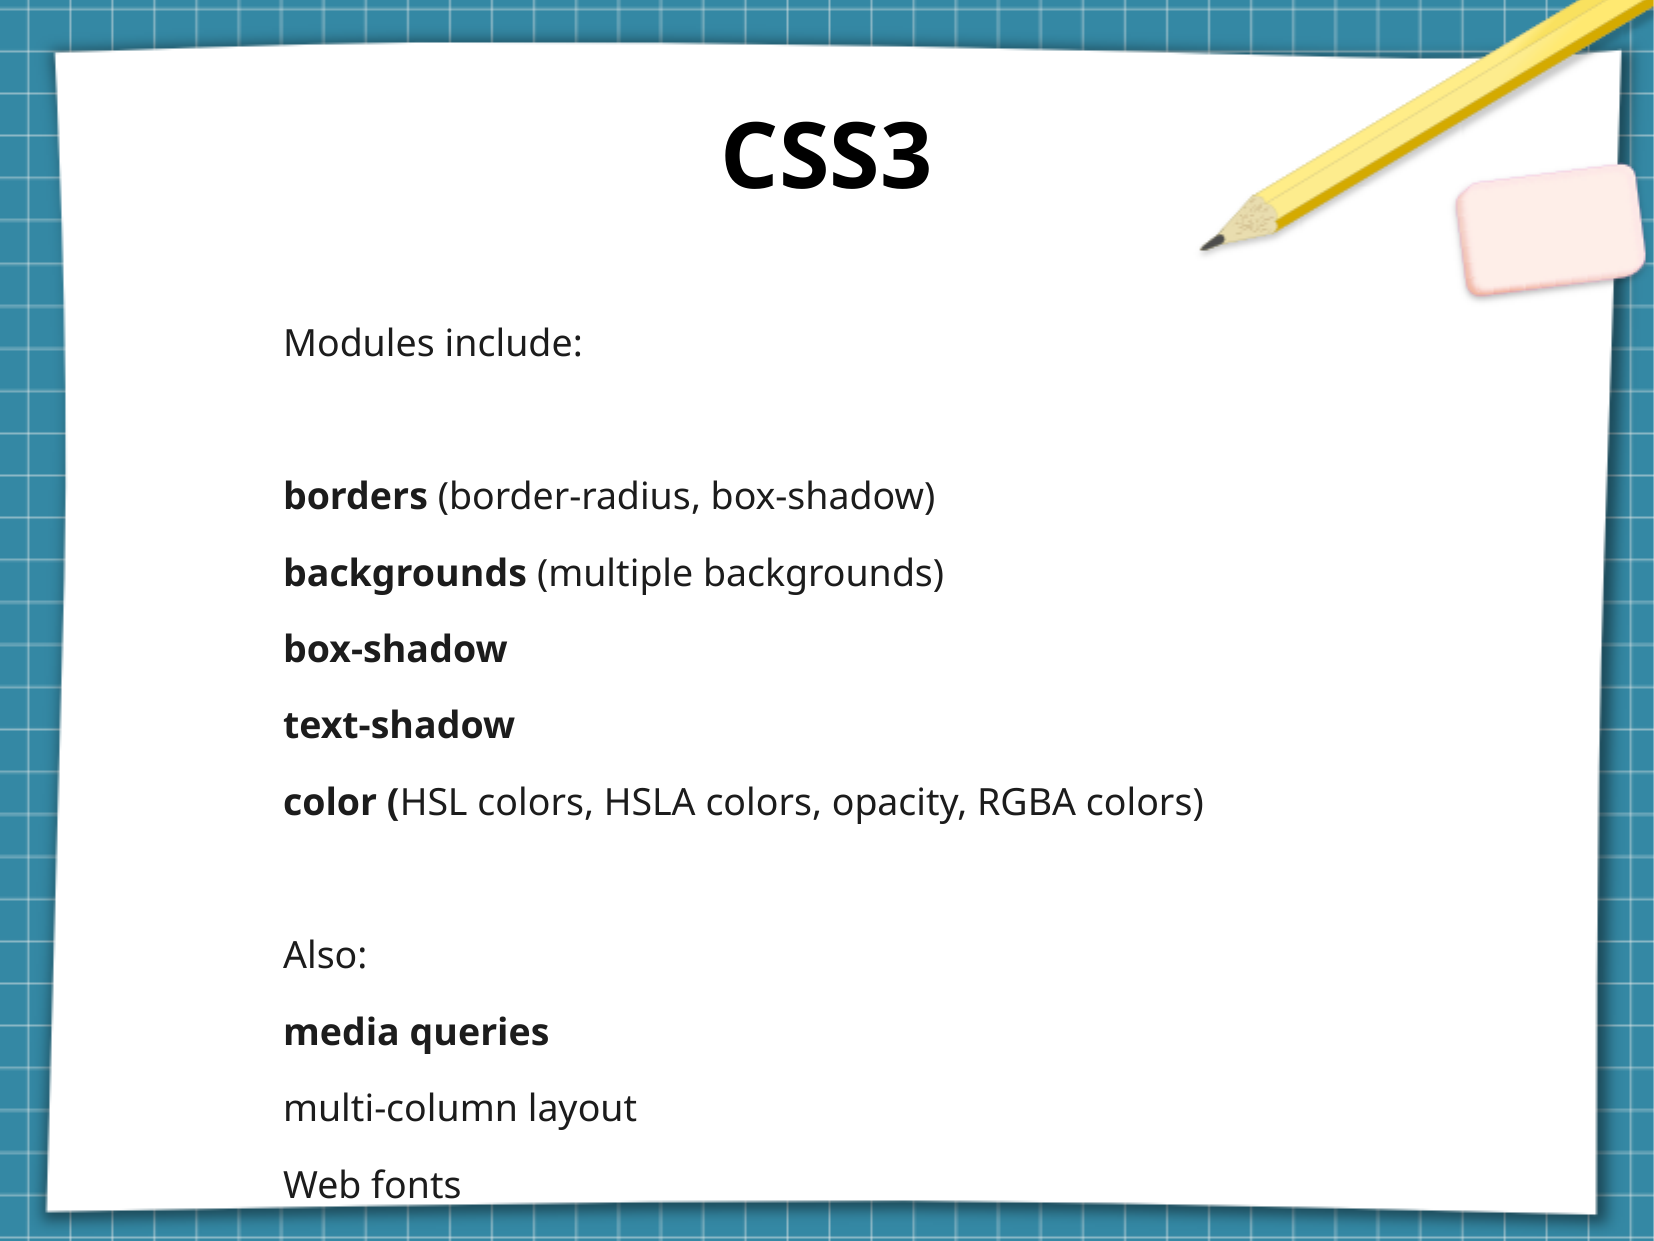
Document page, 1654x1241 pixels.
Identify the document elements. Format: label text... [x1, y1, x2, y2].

title CSS3 [82, 49, 1571, 257]
picture [0, 0, 1654, 1241]
text_box Modules include: borders (border-radius, box-shadow) backgrounds (multiple backgrounds) box-shadow text-shadow color (HSL colors, HSLA colors, opacity, RGBA colors) Also: media queries multi-column layout Web fonts [268, 283, 1409, 1004]
